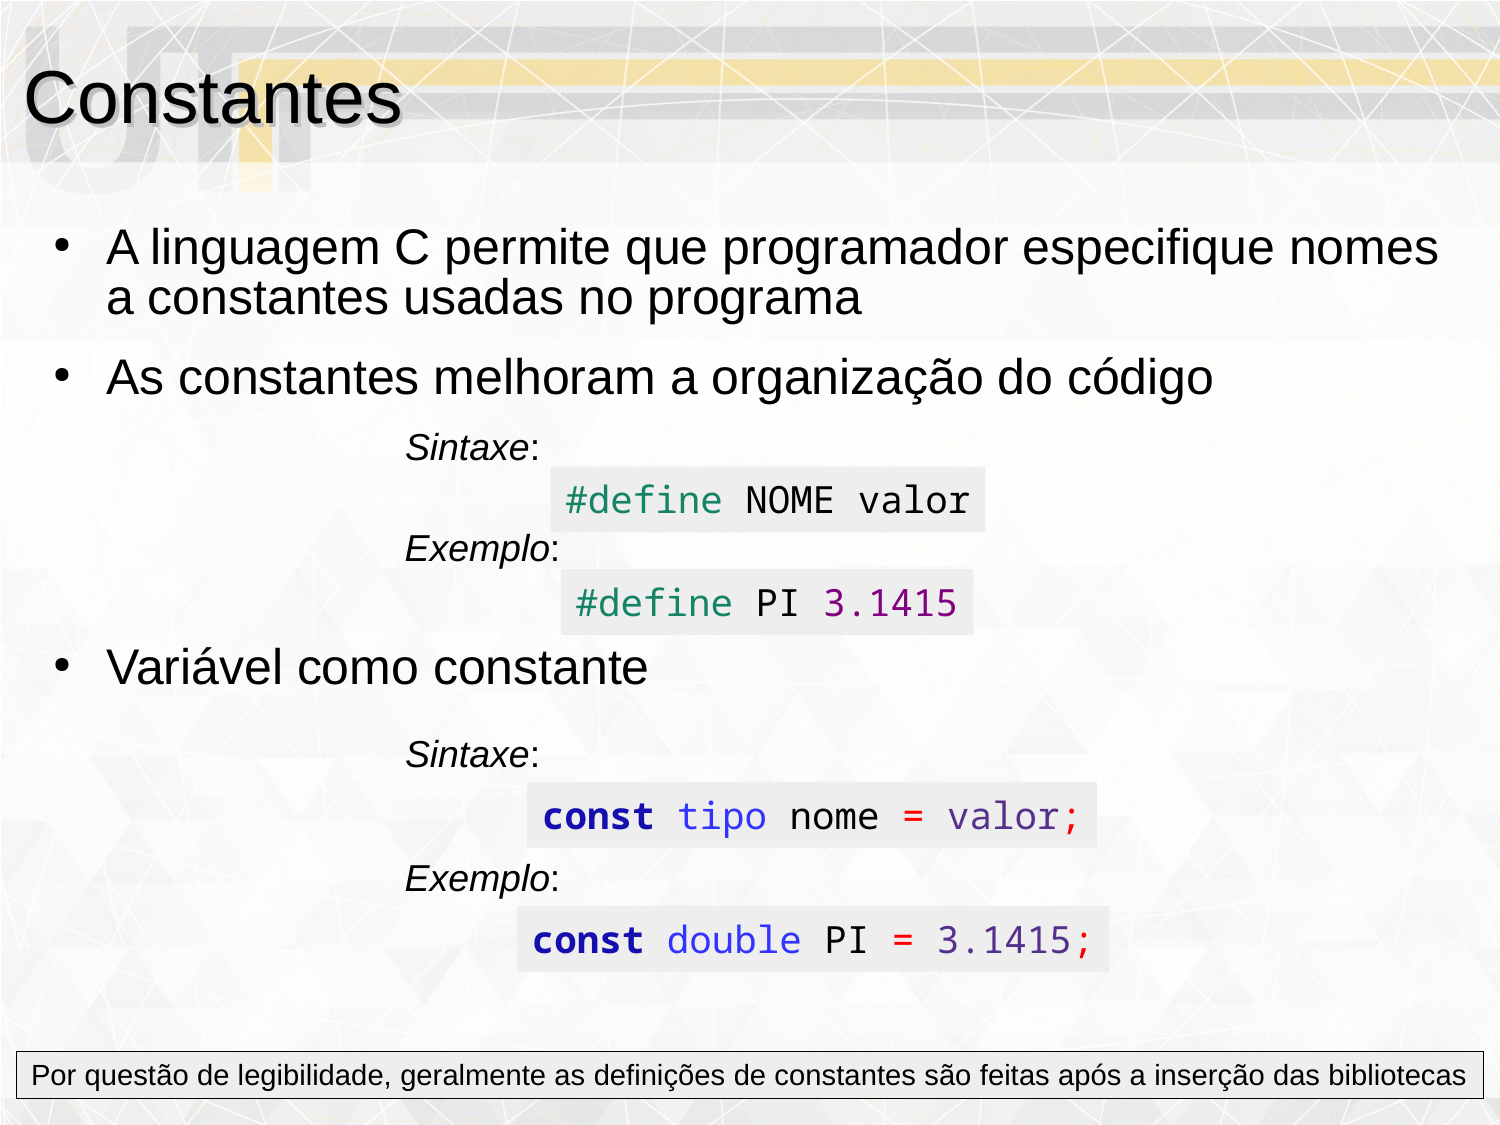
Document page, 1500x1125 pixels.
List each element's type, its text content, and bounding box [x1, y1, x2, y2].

title Constantes [23, 18, 1489, 178]
text_box Exemplo: [389, 519, 576, 577]
text_box Exemplo: [389, 850, 576, 908]
text_box Por questão de legibilidade, geralmente as definições de constantes são feitas após a inserção das bibliotecas [16, 1051, 1484, 1099]
list A linguagem C permite que programador especifique nomes a constantes usadas no programa As constantes melhoram a organização do código Variável como constante [35, 224, 1477, 1051]
text_box #define NOME valor [550, 466, 950, 519]
text_box Sintaxe: [390, 419, 556, 477]
text_box const tipo nome = valor; [527, 781, 1049, 839]
text_box const double PI = 3.1415; [517, 905, 1060, 963]
text_box #define PI 3.1415 [560, 569, 940, 622]
text_box Sintaxe: [390, 726, 556, 784]
